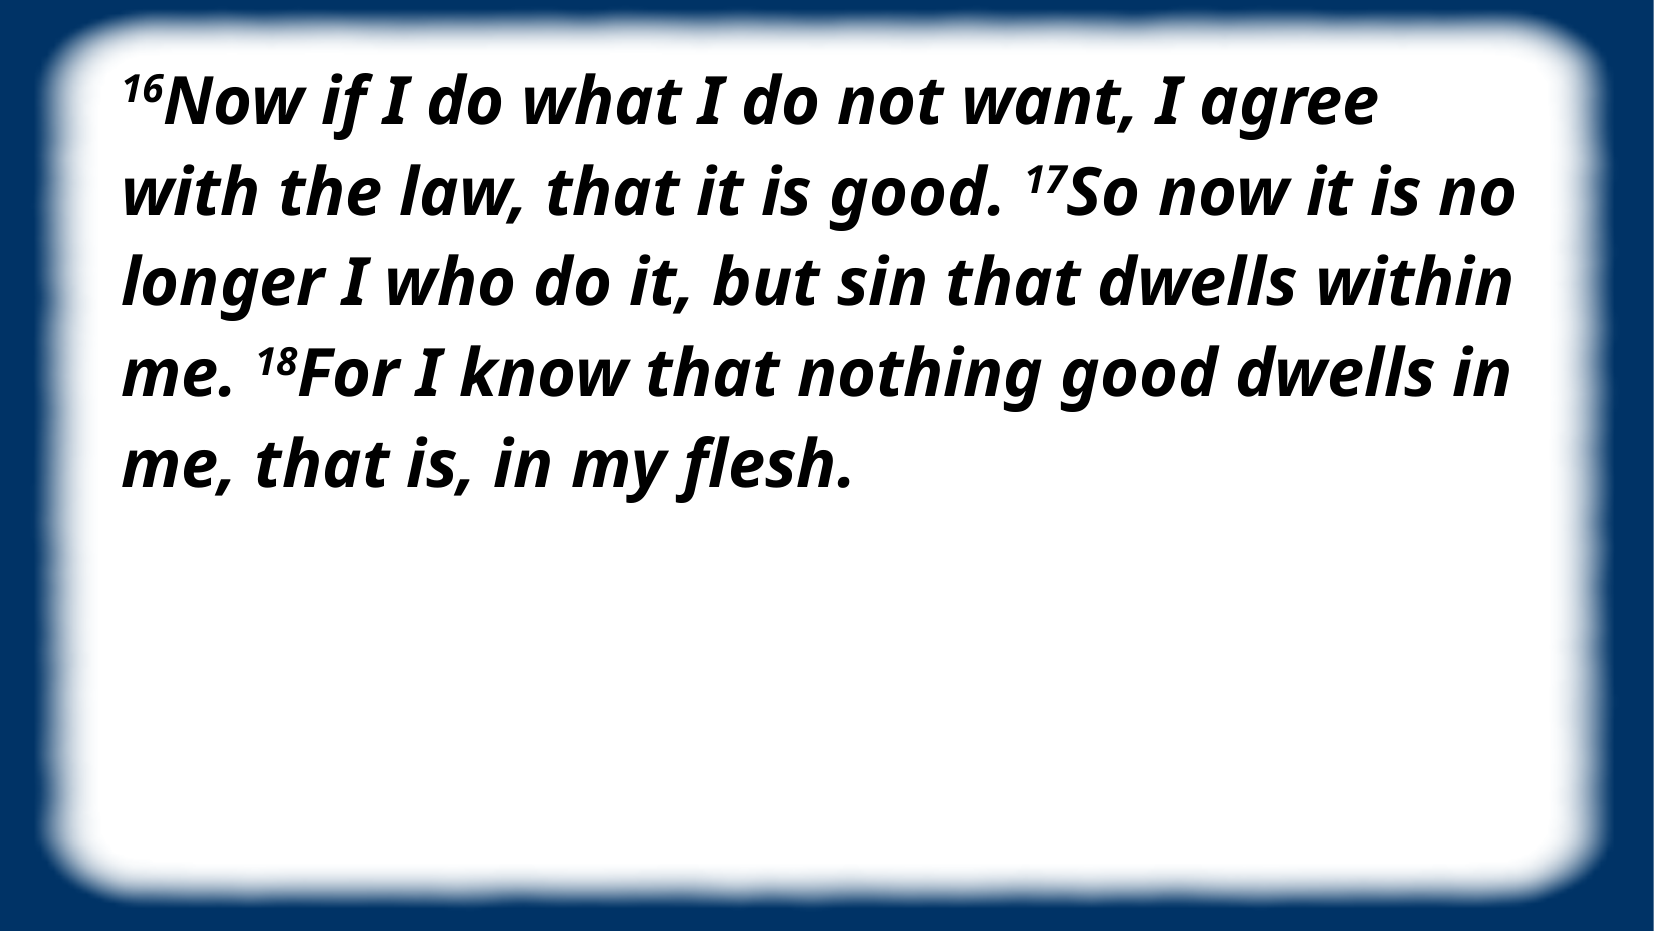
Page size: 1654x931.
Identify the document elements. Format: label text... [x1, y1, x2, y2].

text_box 16Now if I do what I do not want, I agree with the law, that it is good. 17So now it is no longer I who do it, but sin that dwells within me. 18For I know that nothing good dwells in me, that is, in my flesh. [106, 45, 1547, 505]
picture [0, 0, 1654, 931]
